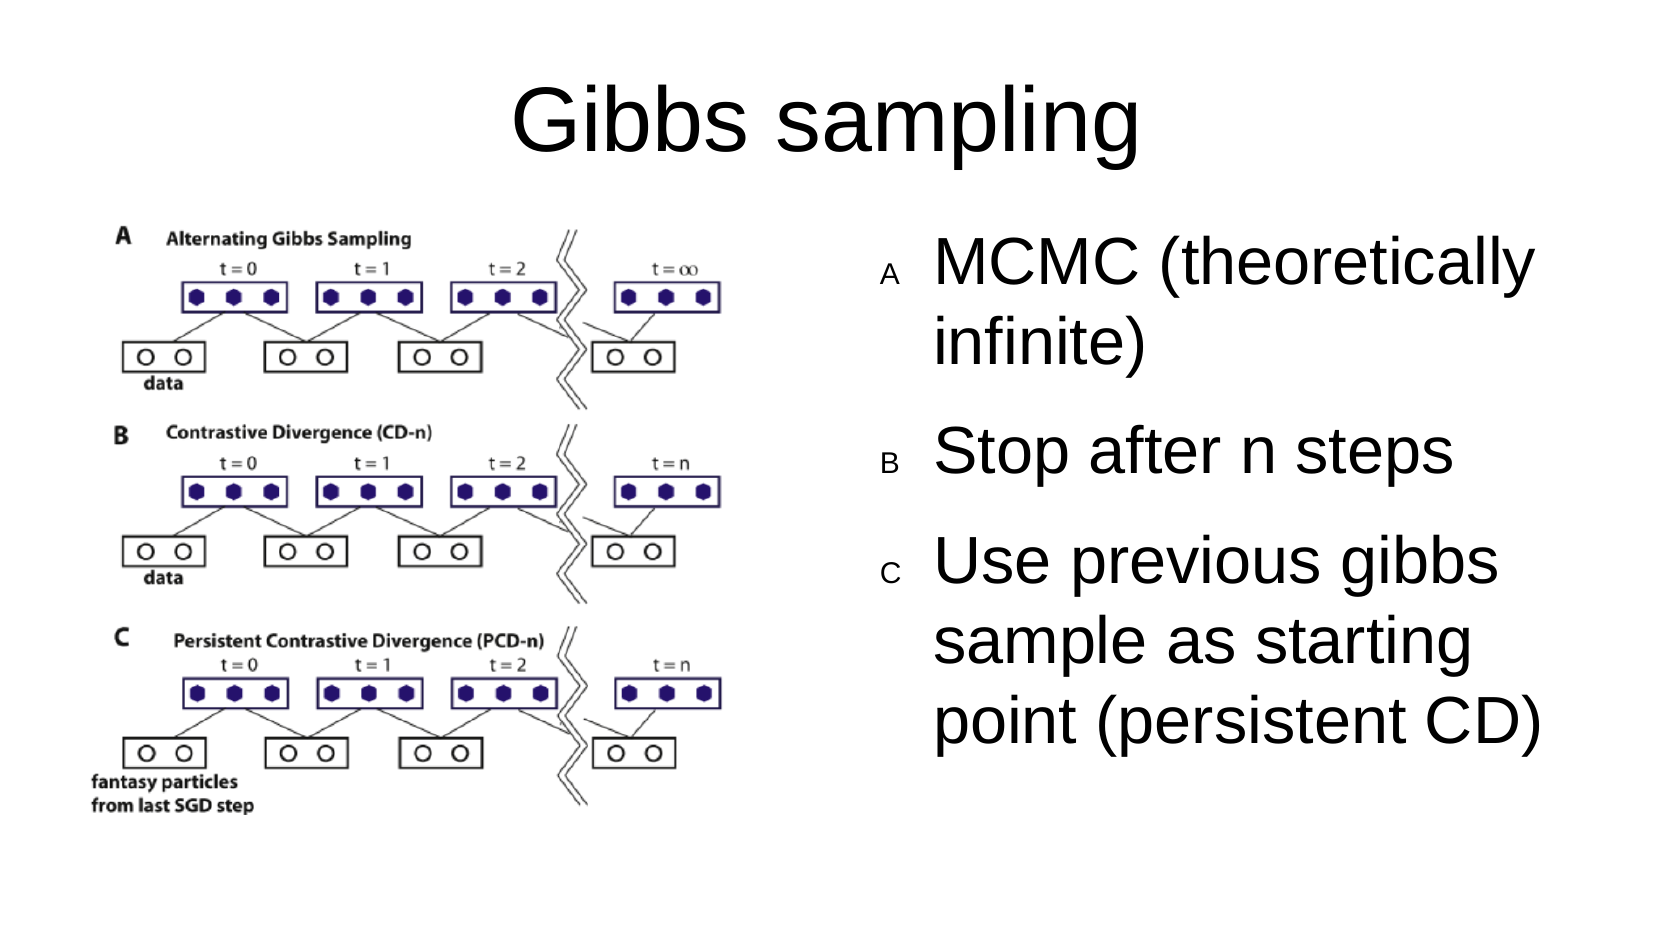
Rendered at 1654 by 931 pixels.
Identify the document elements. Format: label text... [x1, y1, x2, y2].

list MCMC (theoretically infinite) Stop after n steps Use previous gibbs sample as starting point (persistent CD) [862, 217, 1571, 815]
title Gibbs sampling [82, 37, 1571, 193]
picture [82, 215, 744, 815]
